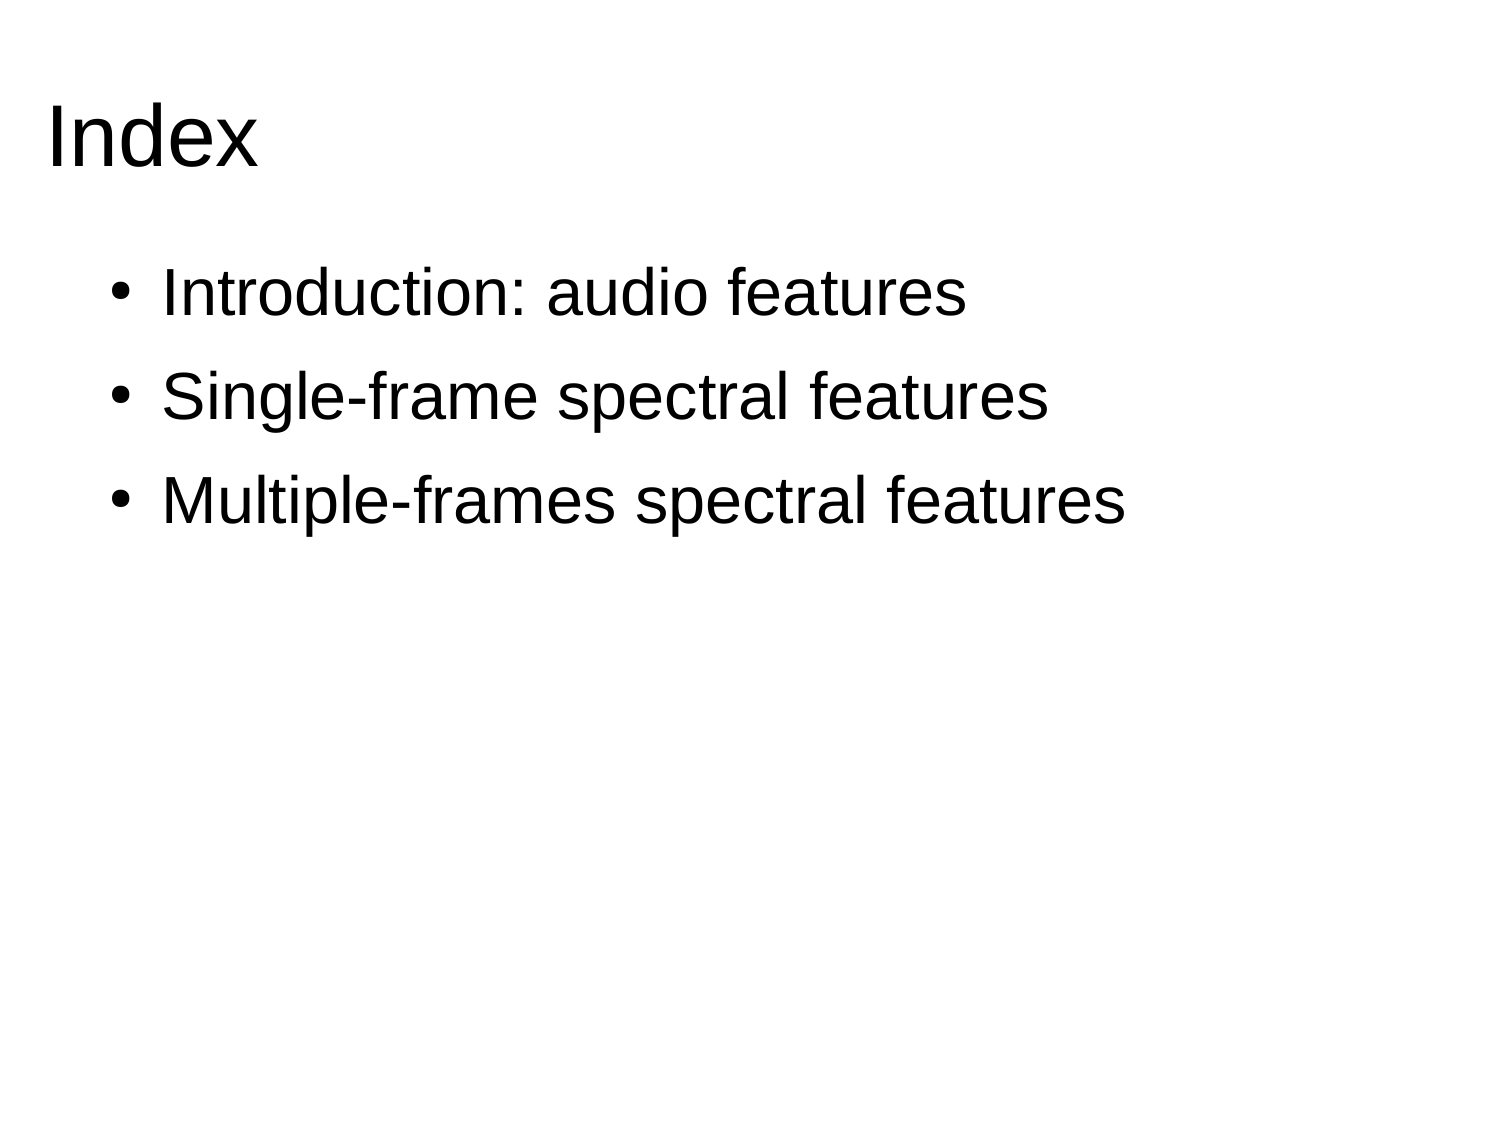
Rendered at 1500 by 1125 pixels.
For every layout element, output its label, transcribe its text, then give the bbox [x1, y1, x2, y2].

title Index [45, 21, 1426, 251]
list Introduction: audio features Single-frame spectral features Multiple-frames spectral features [91, 254, 1488, 1048]
